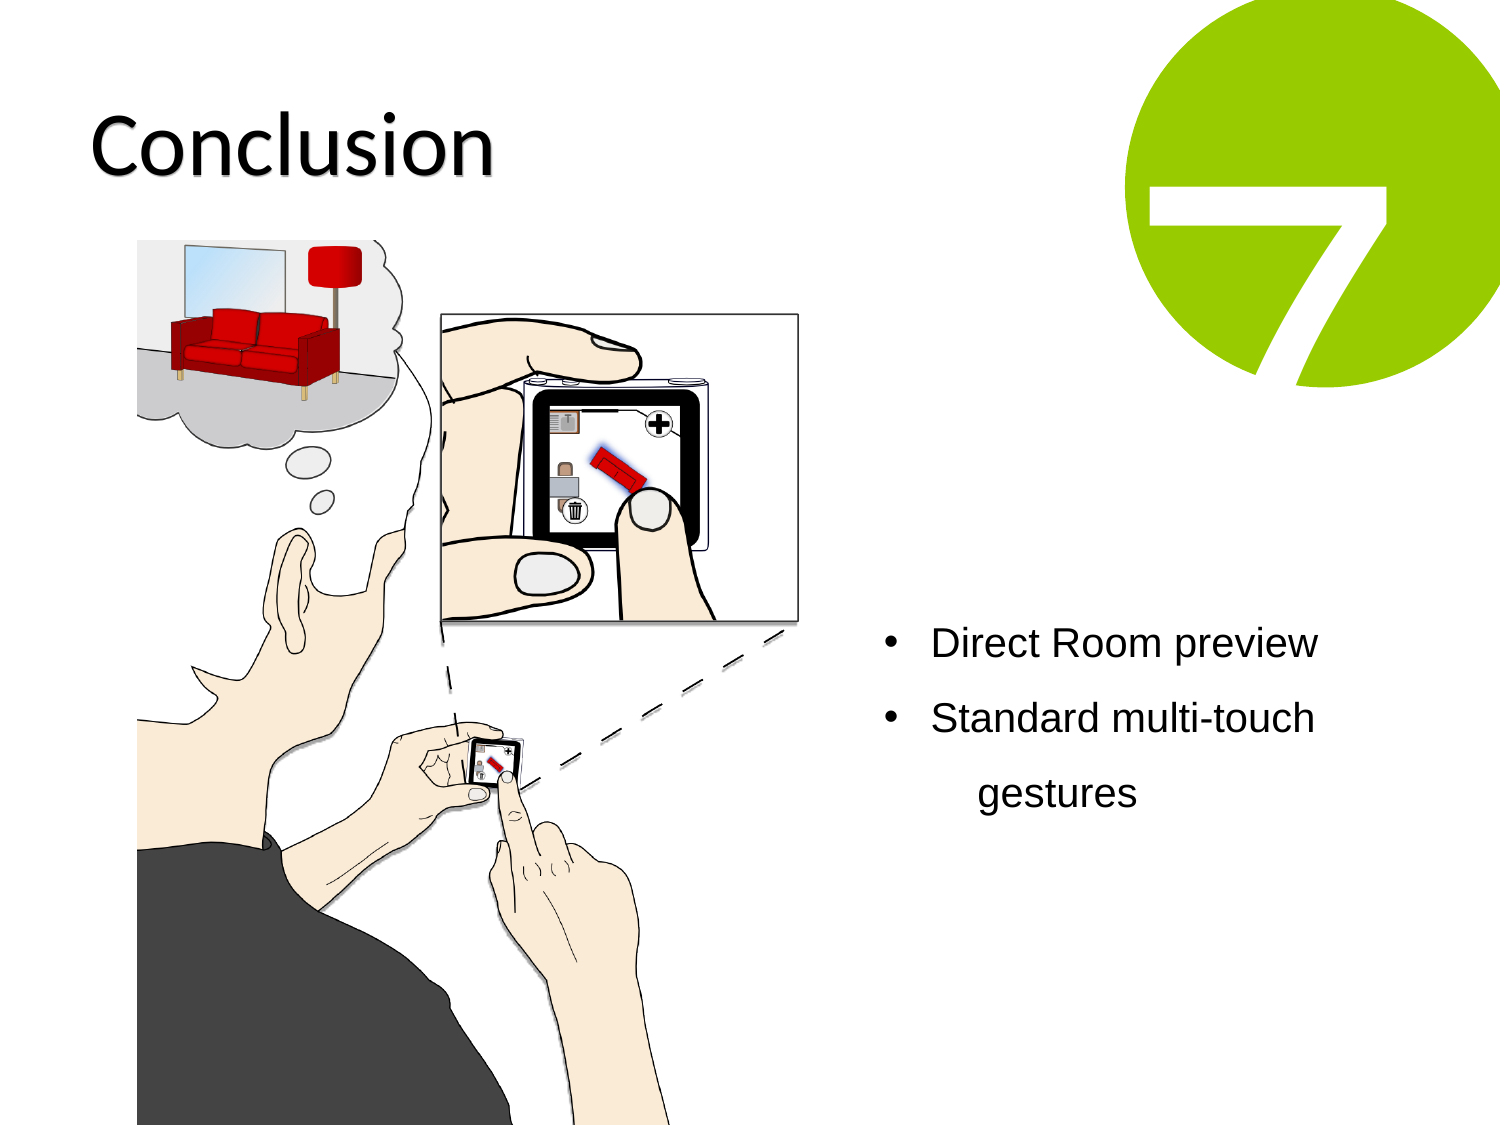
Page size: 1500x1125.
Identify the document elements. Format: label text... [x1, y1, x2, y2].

text_box Direct Room preview Standard multi-touch gestures [868, 583, 1392, 898]
title Conclusion [75, 45, 969, 233]
text_box [1296, 334, 1461, 388]
text_box 7 [896, 0, 1500, 366]
picture [137, 240, 802, 1125]
text_box [1234, 366, 1259, 375]
